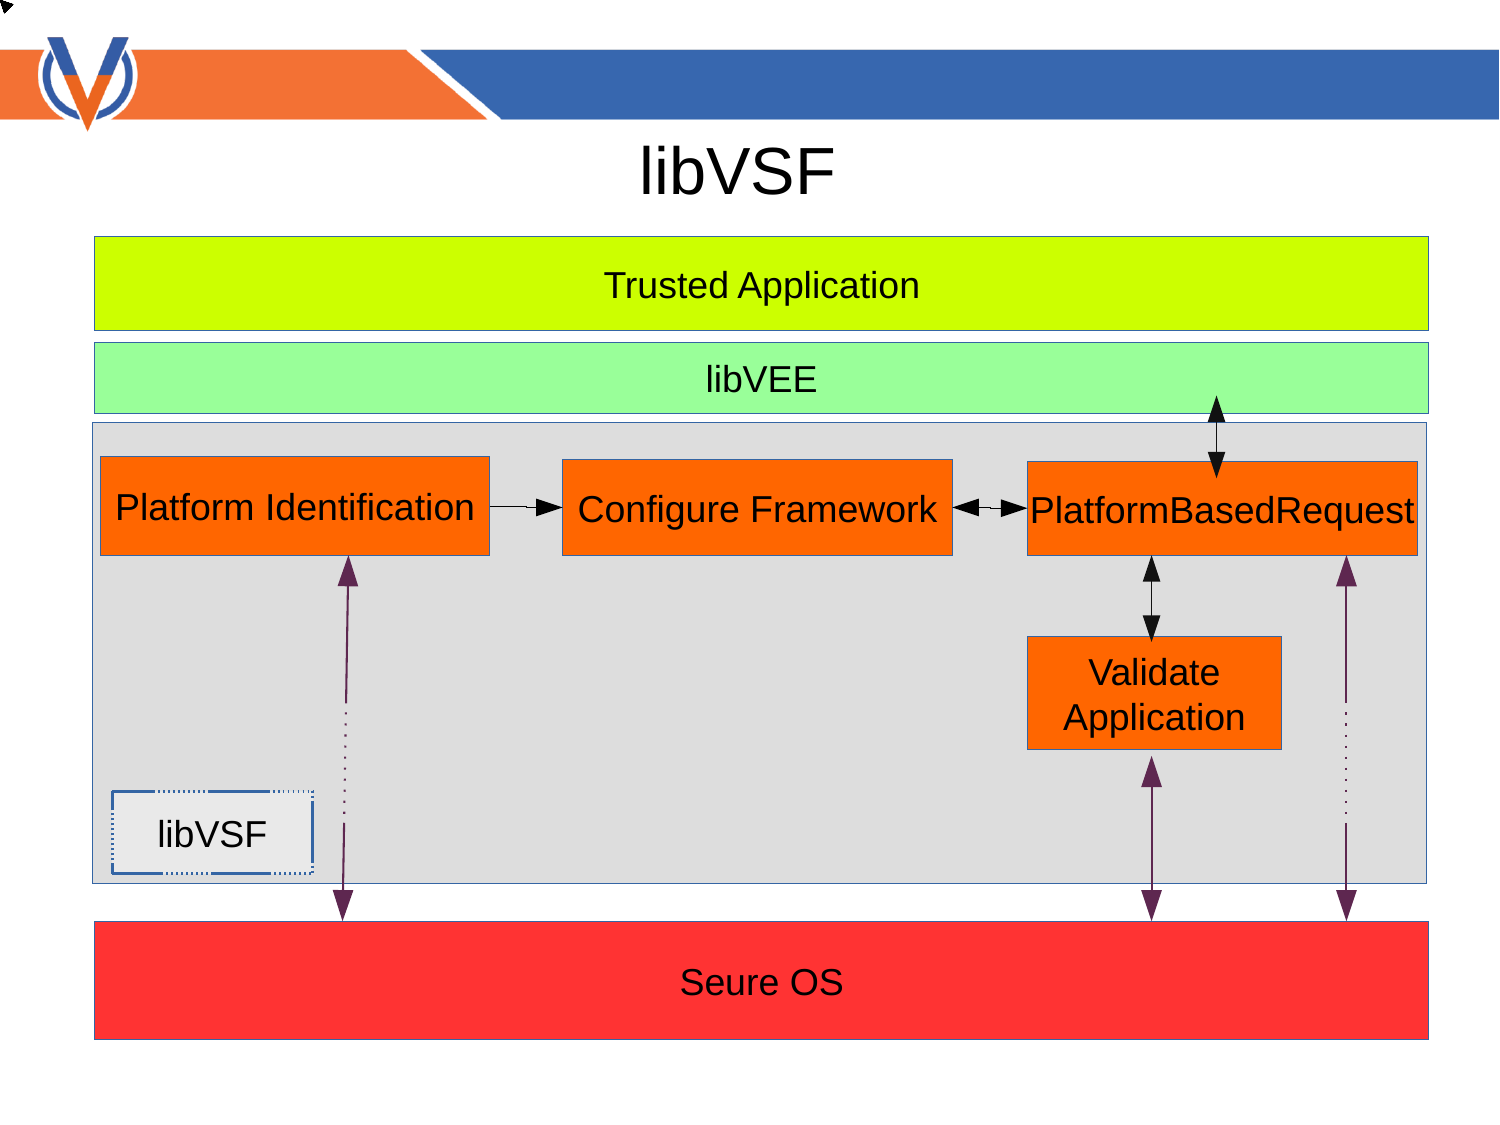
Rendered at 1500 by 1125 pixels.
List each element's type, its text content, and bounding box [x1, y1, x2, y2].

text_box Configure Framework [562, 459, 953, 556]
text_box Seure OS [94, 921, 1429, 1040]
picture [0, 37, 1499, 132]
text_box Trusted Application [94, 236, 1429, 331]
text_box libVSF [112, 791, 313, 874]
text_box [92, 422, 1427, 884]
text_box libVEE [94, 342, 1429, 414]
text_box Platform Identification [100, 456, 490, 556]
text_box Validate Application [1027, 636, 1282, 750]
text_box PlatformBasedRequest [1027, 461, 1418, 556]
text_box libVSF [63, 74, 1413, 262]
